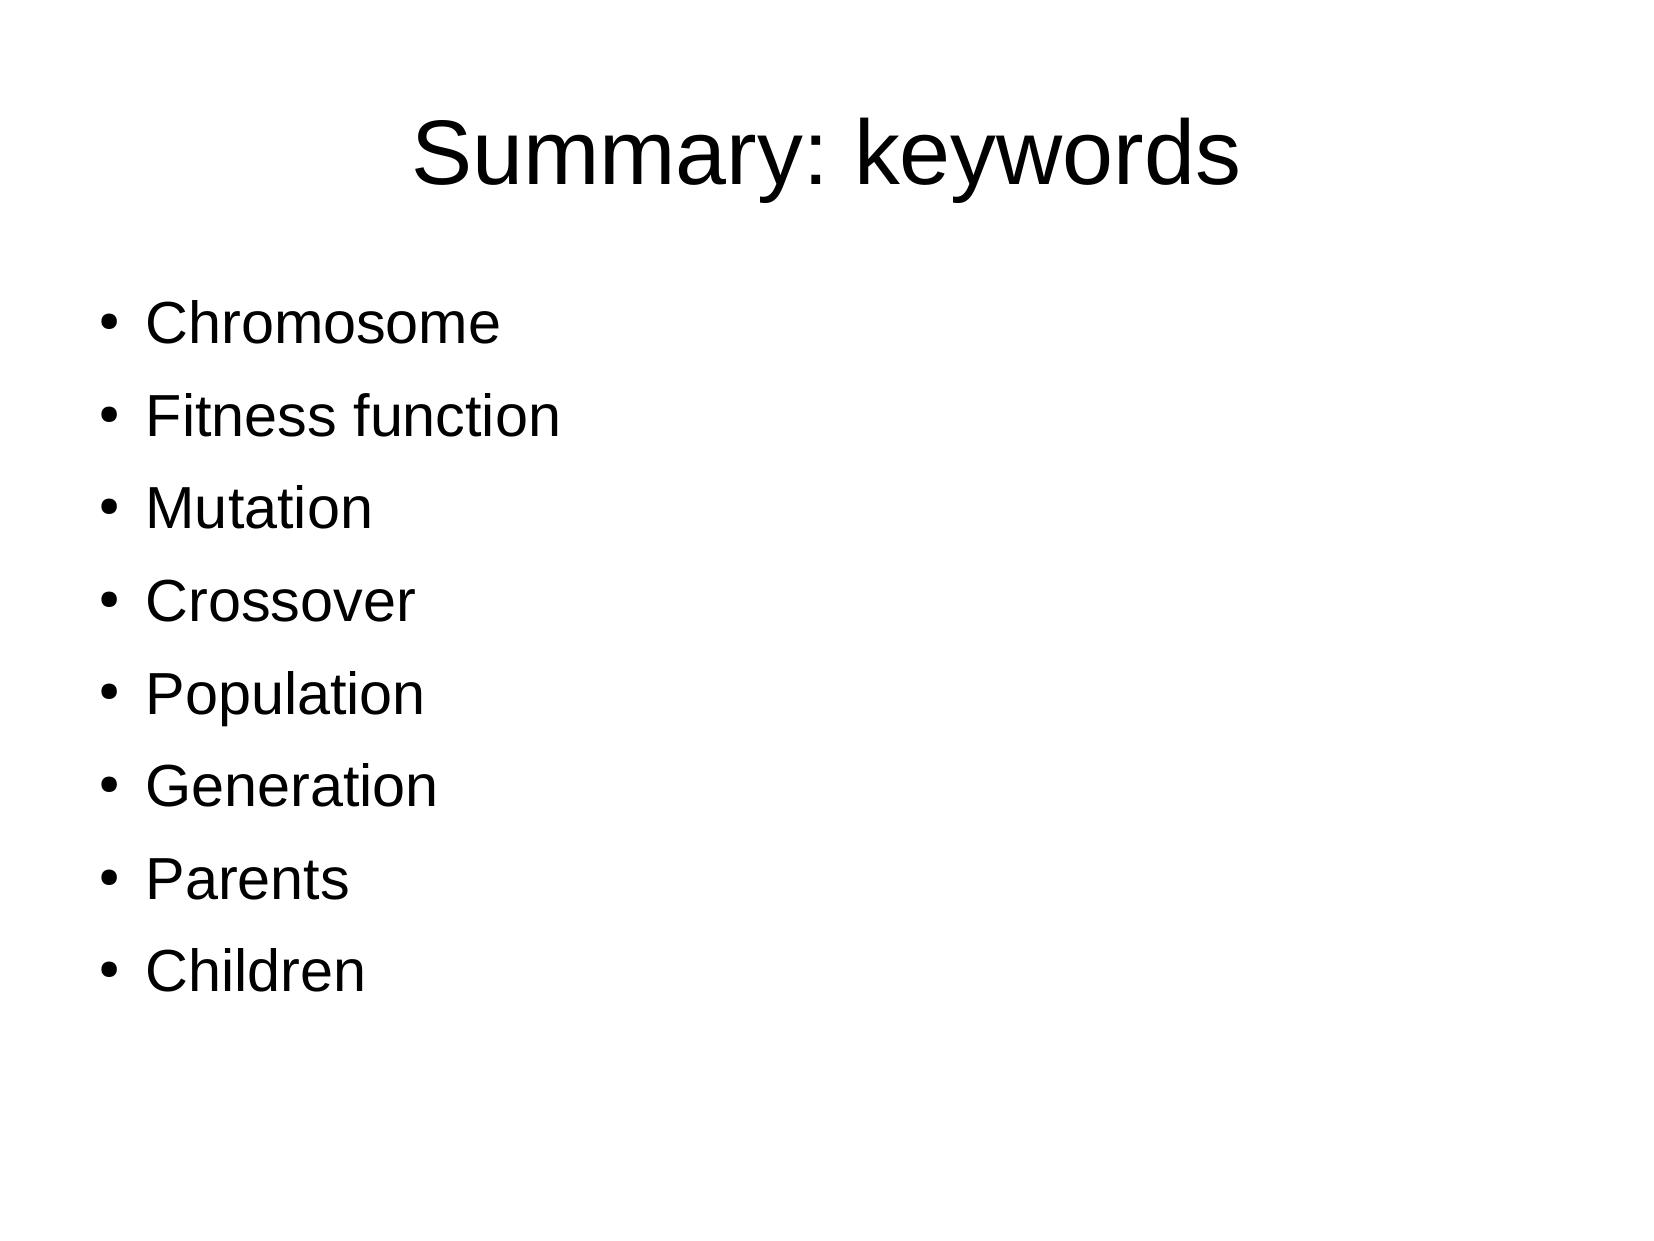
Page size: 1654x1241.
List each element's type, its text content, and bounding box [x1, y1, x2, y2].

title Summary: keywords [82, 49, 1571, 257]
list Chromosome Fitness function Mutation Crossover Population Generation Parents Children [82, 290, 1571, 1010]
